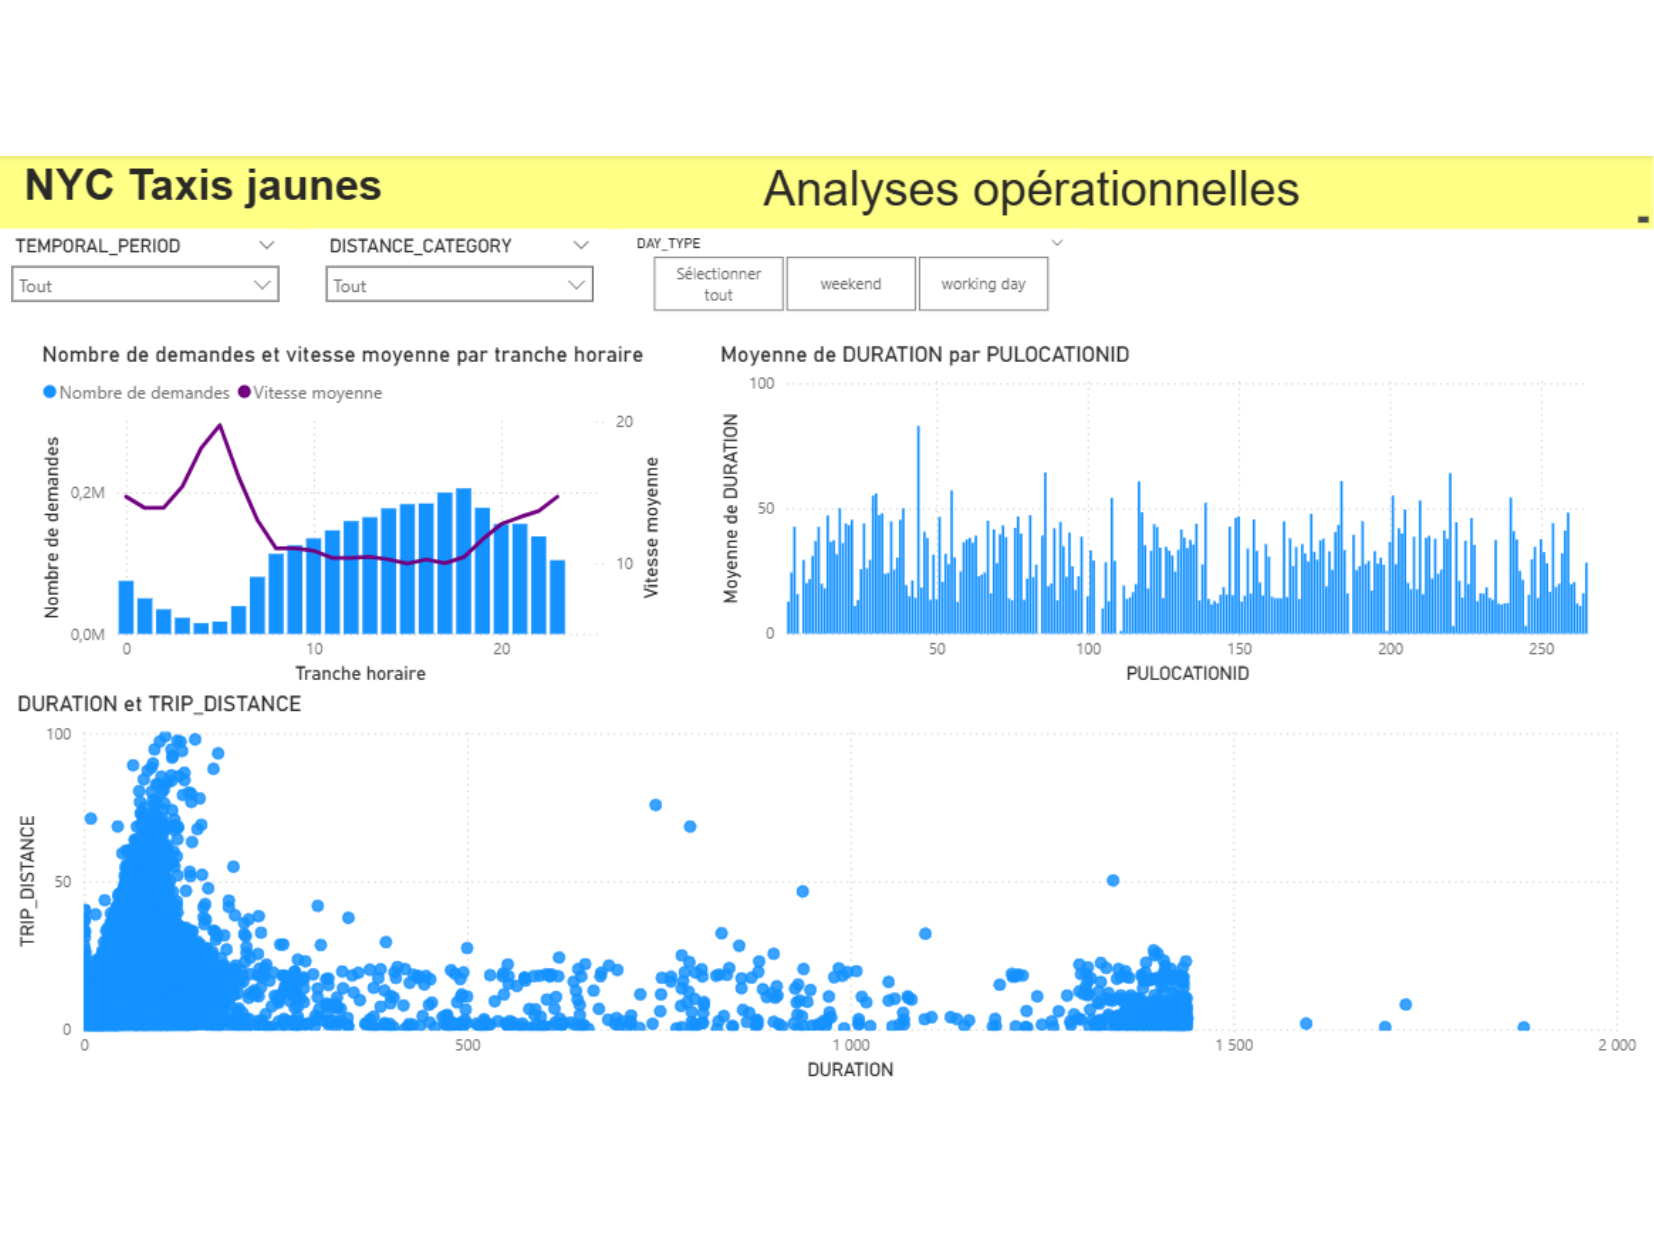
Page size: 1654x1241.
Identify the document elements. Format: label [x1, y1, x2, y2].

picture [0, 156, 1654, 1082]
